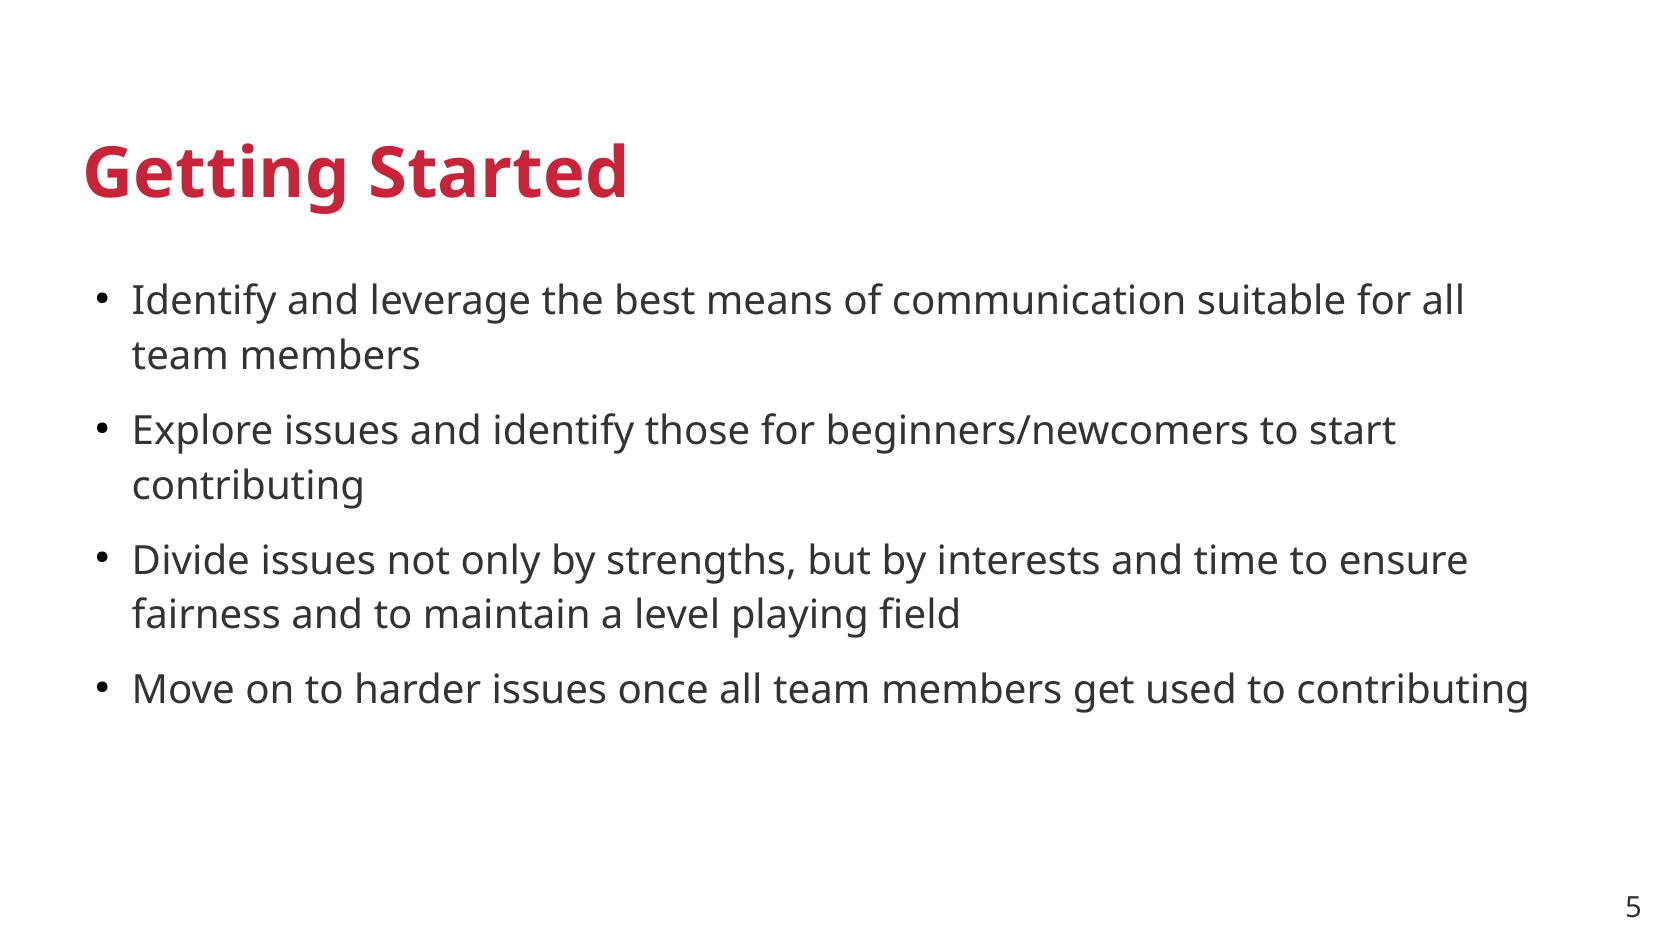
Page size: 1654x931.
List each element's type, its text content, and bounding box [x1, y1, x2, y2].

title Getting Started [82, 92, 1571, 249]
list Identify and leverage the best means of communication suitable for all team members Explore issues and identify those for beginners/newcomers to start contributing Divide issues not only by strengths, but by interests and time to ensure fairness and to maintain a level playing field Move on to harder issues once all team members get used to contributing [82, 271, 1571, 758]
